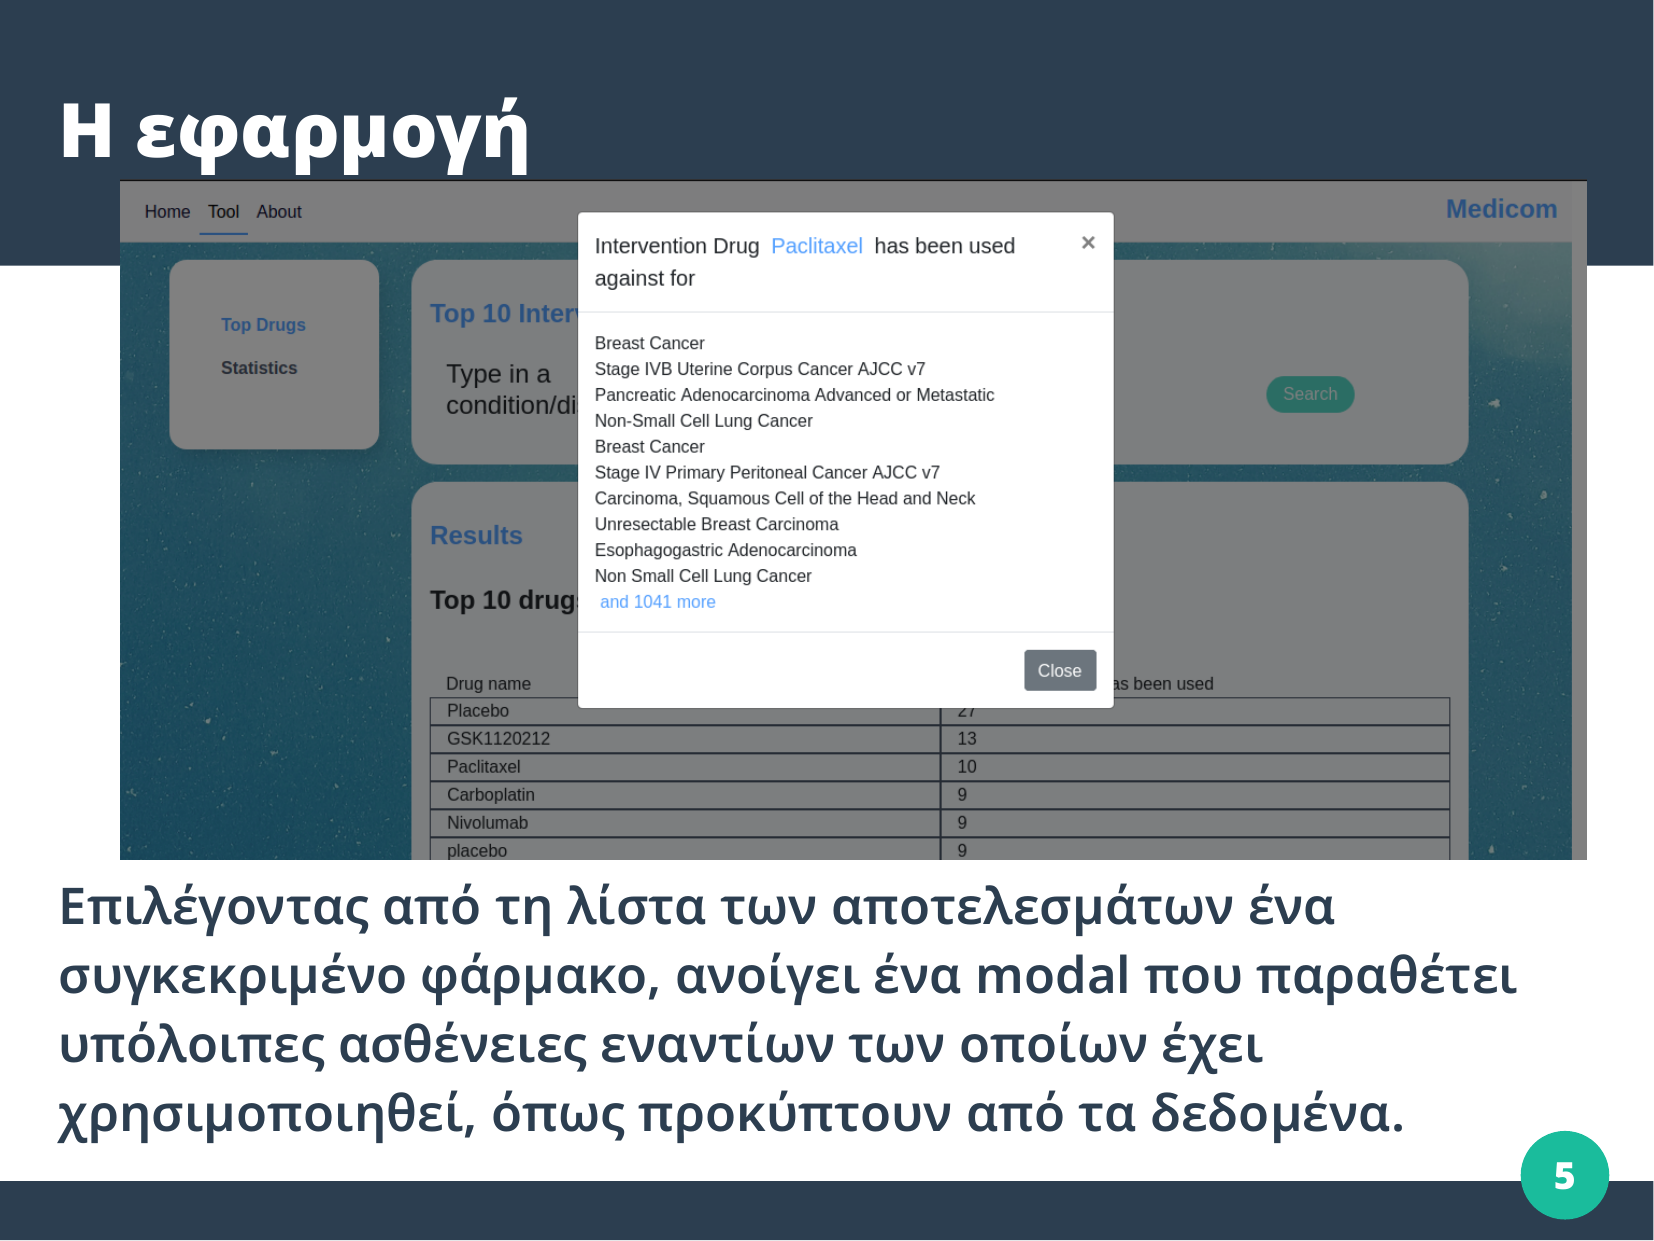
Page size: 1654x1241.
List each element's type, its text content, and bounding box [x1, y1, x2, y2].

title Η εφαρμογή [59, 49, 1595, 207]
picture [120, 179, 1587, 860]
list Επιλέγοντας από τη λίστα των αποτελεσμάτων ένα συγκεκριμένο φάρμακο, ανοίγει ένα modal που παραθέτει υπόλοιπες ασθένειες εναντίων των οποίων έχει χρησιμοποιηθεί, όπως προκύπτουν από τα δεδομένα. [59, 870, 1595, 1151]
